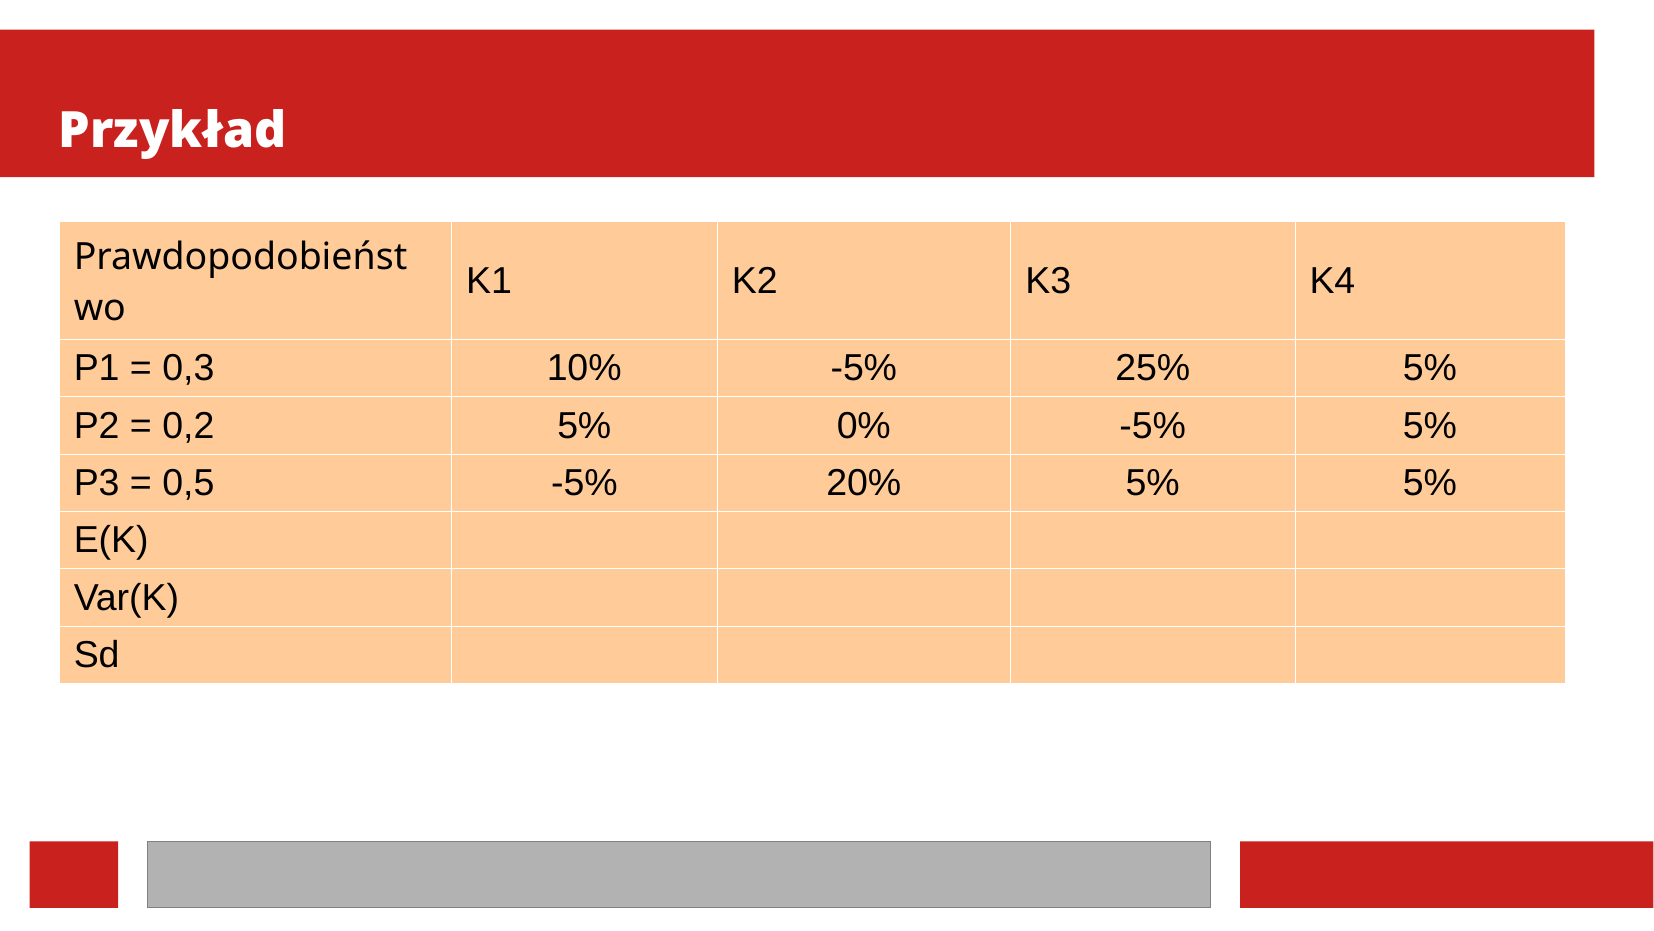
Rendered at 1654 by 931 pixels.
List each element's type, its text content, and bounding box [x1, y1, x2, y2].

table_cell 25% [1011, 340, 1295, 396]
table_cell [452, 627, 717, 683]
table_header Prawdopodobieństwo [60, 222, 451, 339]
table_cell [1011, 627, 1295, 683]
table_cell [1296, 627, 1565, 683]
table_cell 20% [718, 455, 1010, 511]
table_cell 5% [452, 397, 717, 454]
table_cell [1296, 569, 1565, 626]
table_cell Var(K) [60, 569, 451, 626]
table_cell [718, 627, 1010, 683]
table_cell P2 = 0,2 [60, 397, 451, 454]
table_cell 10% [452, 340, 717, 396]
table_cell P3 = 0,5 [60, 455, 451, 511]
table_cell [718, 569, 1010, 626]
table_cell [718, 512, 1010, 568]
table_cell 0% [718, 397, 1010, 454]
table_cell 5% [1296, 397, 1565, 454]
table_cell [1296, 512, 1565, 568]
table_cell Sd [60, 627, 451, 683]
table_cell [1011, 569, 1295, 626]
title Przykład [59, 44, 1595, 163]
table_cell 5% [1296, 455, 1565, 511]
table_cell 5% [1011, 455, 1295, 511]
table_header K1 [452, 222, 717, 339]
table_cell -5% [718, 340, 1010, 396]
table_cell [452, 512, 717, 568]
table_header K3 [1011, 222, 1295, 339]
table_cell [452, 569, 717, 626]
table_cell E(K) [60, 512, 451, 568]
table_cell P1 = 0,3 [60, 340, 451, 396]
table_cell -5% [1011, 397, 1295, 454]
table_header K2 [718, 222, 1010, 339]
table_cell [1011, 512, 1295, 568]
table_header K4 [1296, 222, 1565, 339]
table_cell -5% [452, 455, 717, 511]
table_cell 5% [1296, 340, 1565, 396]
